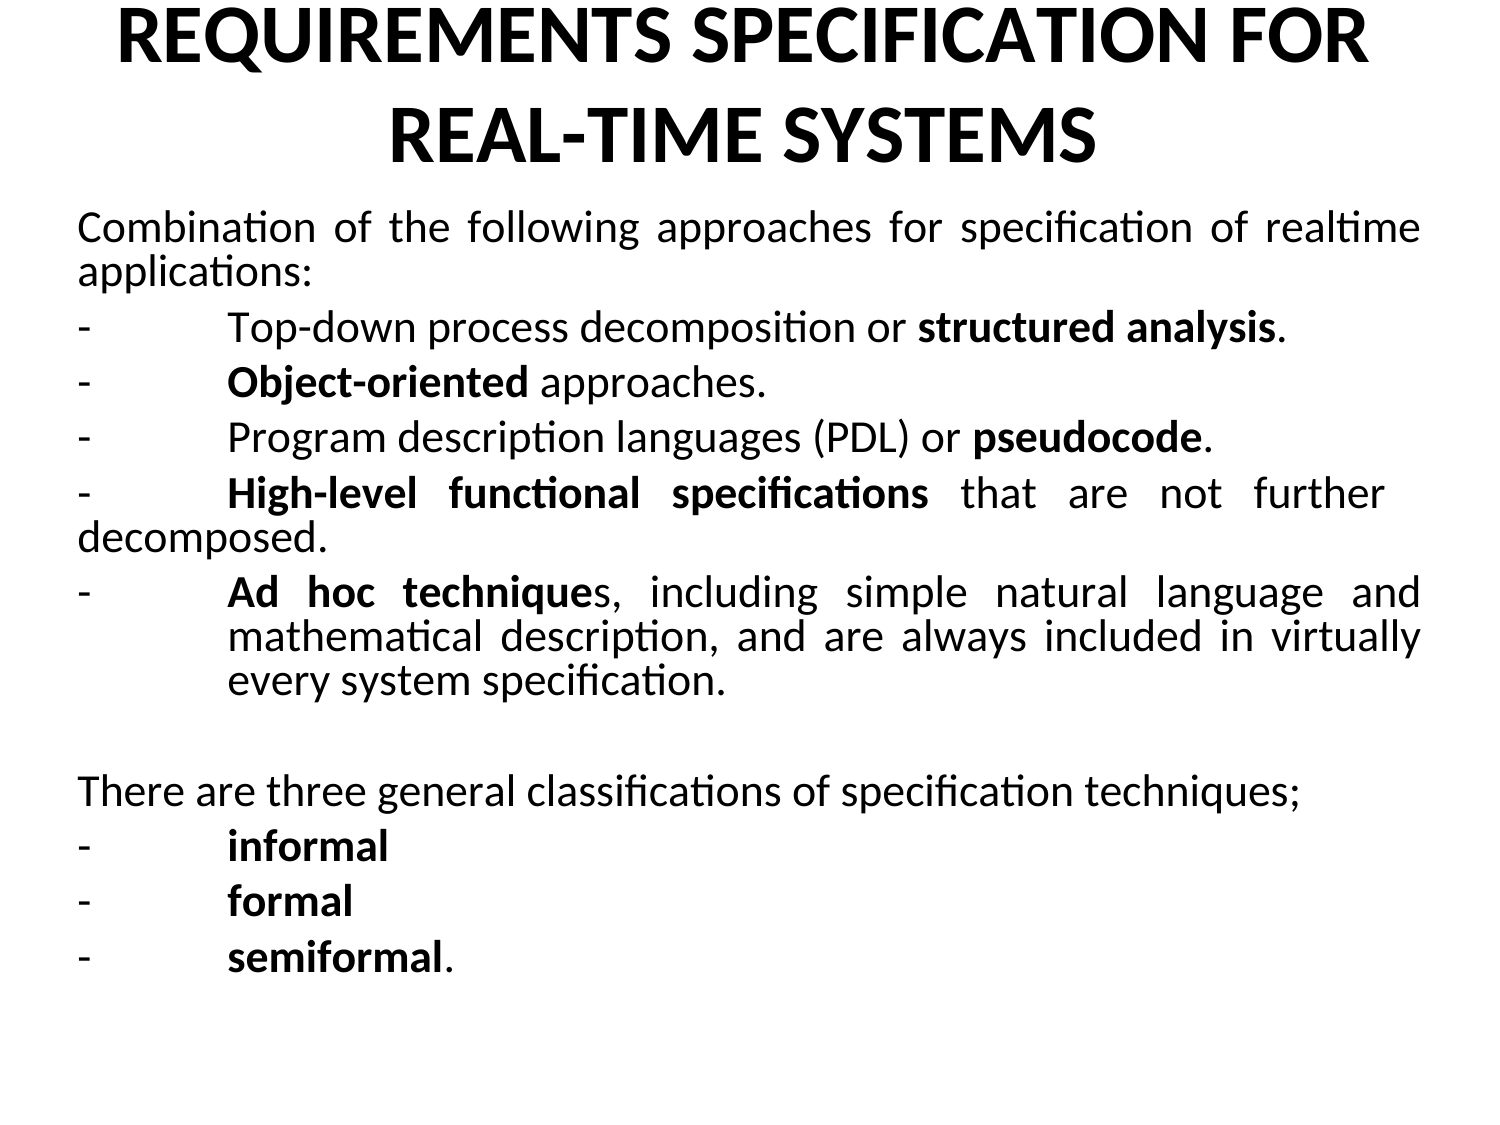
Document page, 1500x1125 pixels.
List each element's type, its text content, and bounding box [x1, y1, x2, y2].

title REQUIREMENTS SPECIFICATION FOR REAL-TIME SYSTEMS [0, 21, 1488, 238]
subtitle Combination of the following approaches for specification of realtime applications: - Top-down process decomposition or structured analysis. - Object-oriented approaches. - Program description languages (PDL) or pseudocode. - High-level functional specifications that are not further decomposed. - Ad hoc techniques, including simple natural language and mathematical description, and are always included in virtually every system specification. There are three general classifications of specification techniques; - informal - formal - semiformal. [62, 200, 1438, 1088]
